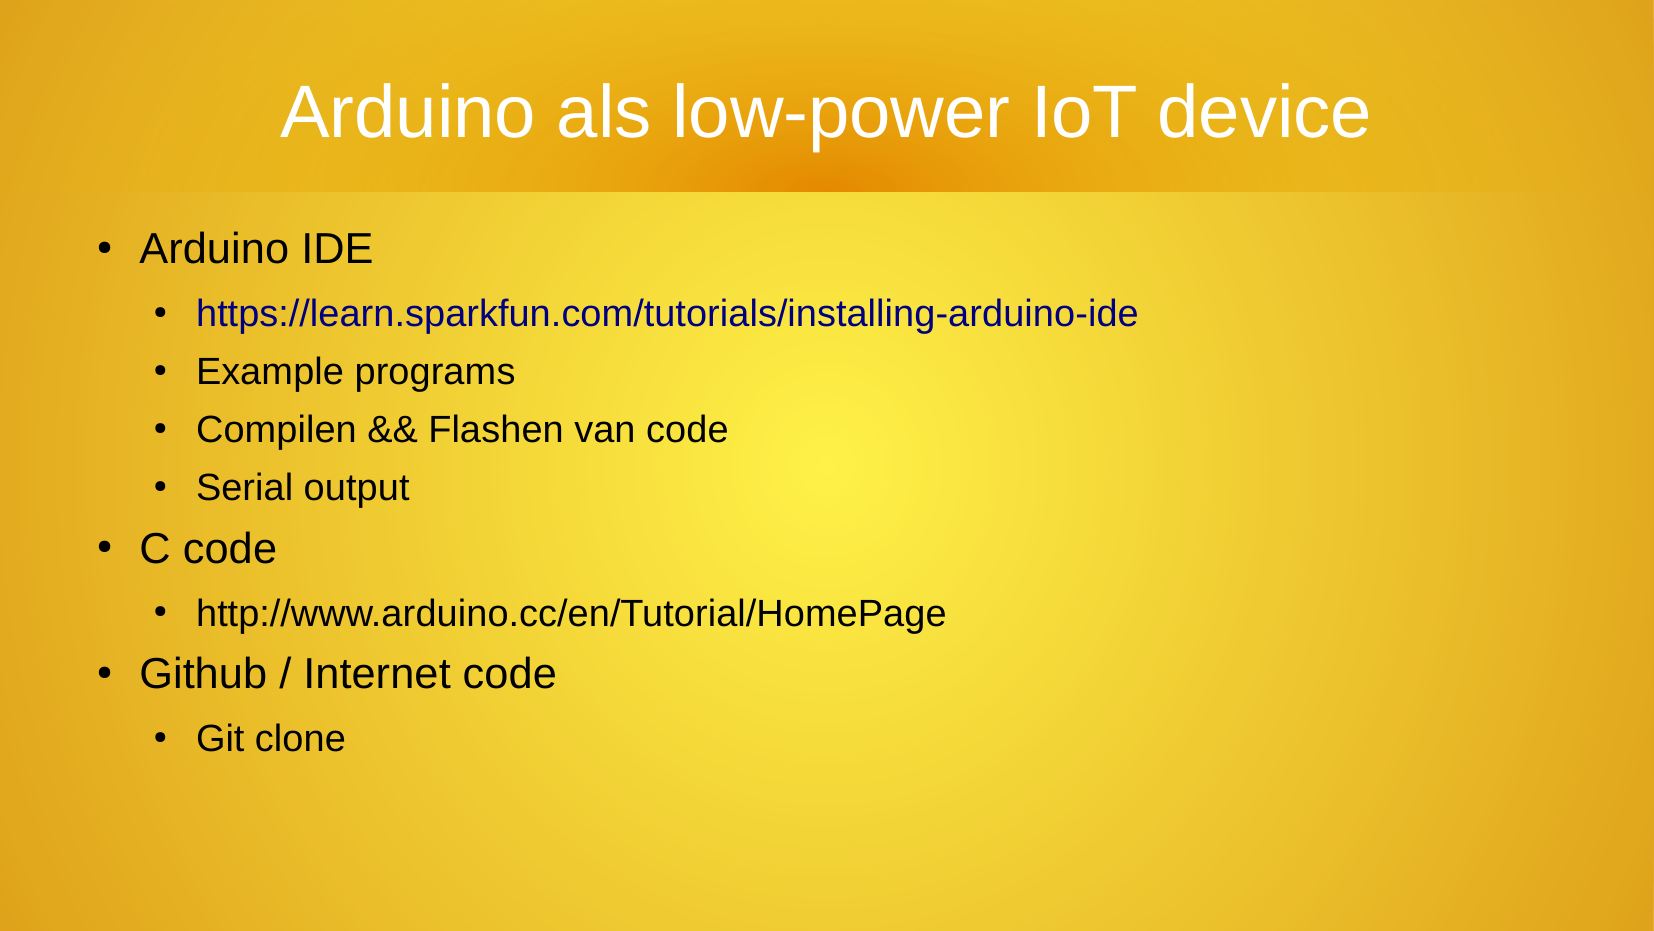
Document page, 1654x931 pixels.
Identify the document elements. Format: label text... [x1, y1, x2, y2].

title Arduino als low-power IoT device [82, 35, 1571, 189]
list Arduino IDE https://learn.sparkfun.com/tutorials/installing-arduino-ide Example programs Compilen && Flashen van code Serial output C code http://www.arduino.cc/en/Tutorial/HomePage Github / Internet code Git clone [82, 224, 1571, 764]
